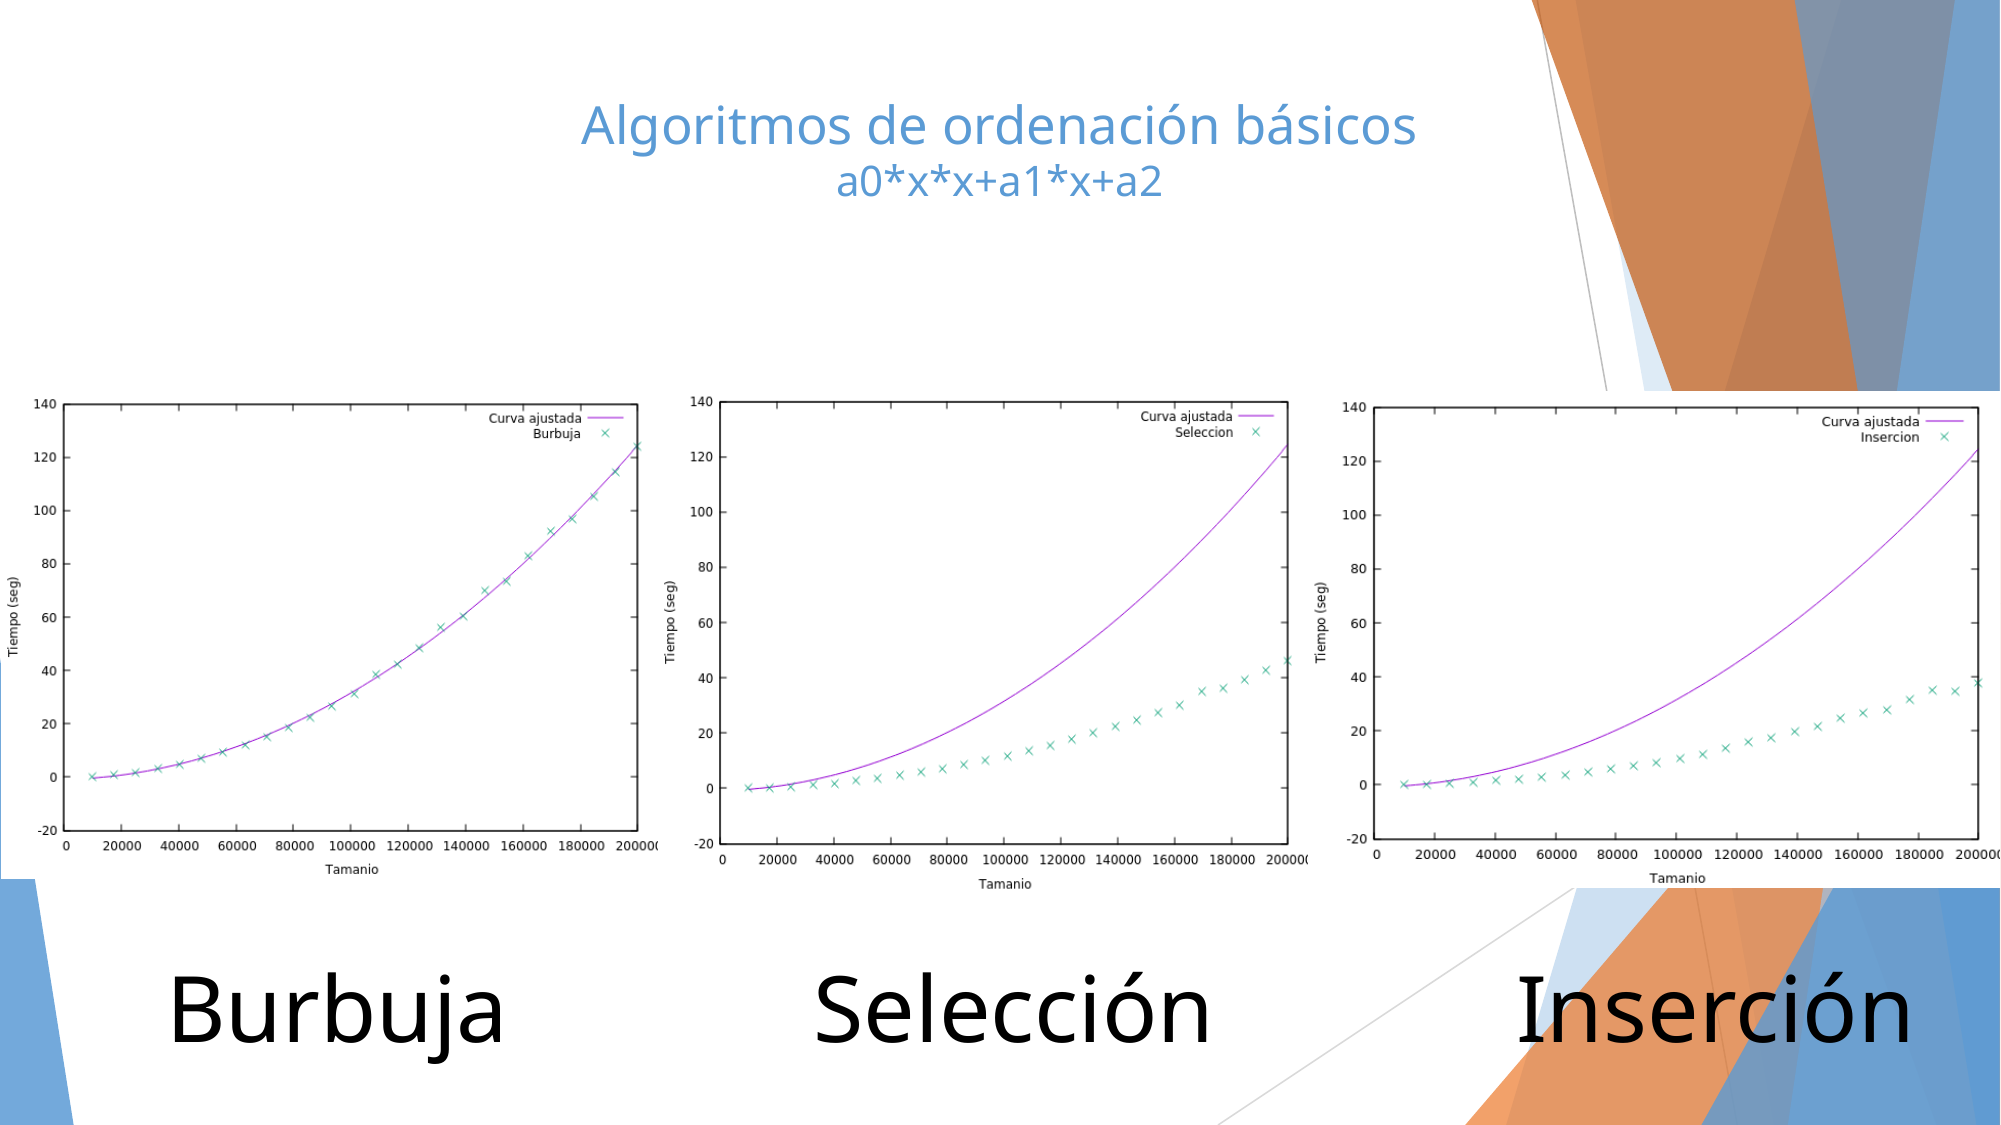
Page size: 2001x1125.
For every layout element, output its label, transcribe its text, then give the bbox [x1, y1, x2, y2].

text_box Burbuja Selección Inserción [1, 943, 2000, 1073]
title Algoritmos de ordenación básicos a0*x*x+a1*x+a2 [0, 84, 2000, 214]
picture [1, 385, 2000, 894]
